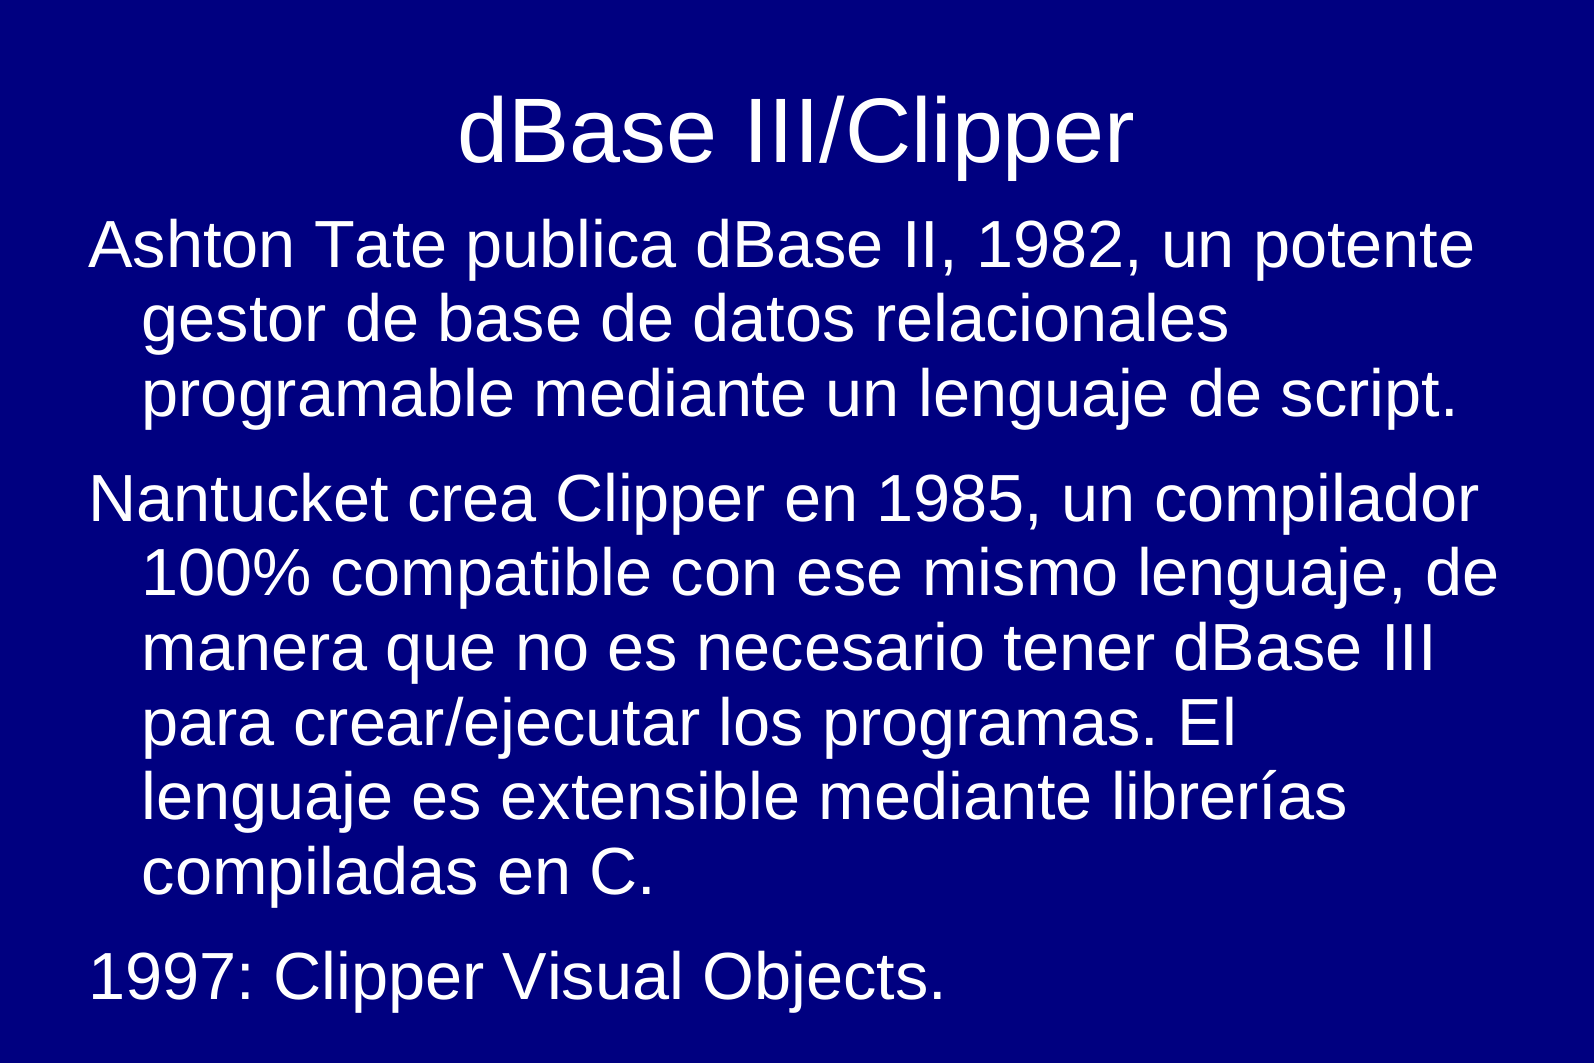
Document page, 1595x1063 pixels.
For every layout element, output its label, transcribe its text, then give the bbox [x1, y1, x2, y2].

list Ashton Tate publica dBase II, 1982, un potente gestor de base de datos relacionales programable mediante un lenguaje de script. Nantucket crea Clipper en 1985, un compilador 100% compatible con ese mismo lenguaje, de manera que no es necesario tener dBase III para crear/ejecutar los programas. El lenguaje es extensible mediante librerías compiladas en C. 1997: Clipper Visual Objects. [70, 206, 1506, 1014]
title dBase III/Clipper [79, 42, 1515, 220]
